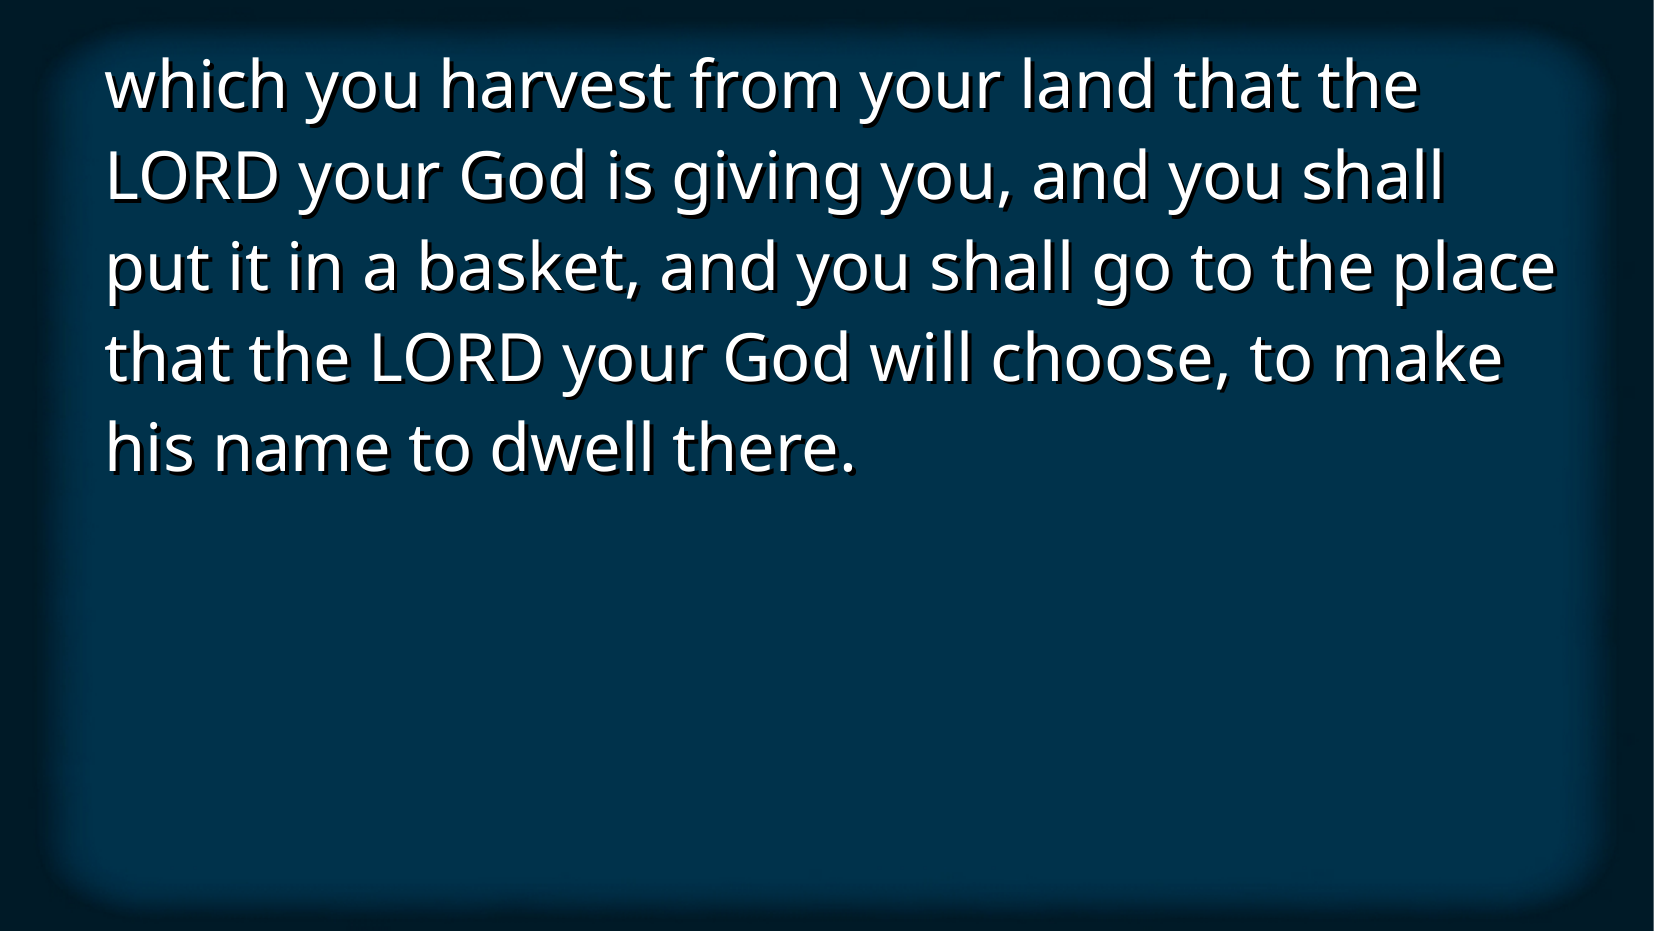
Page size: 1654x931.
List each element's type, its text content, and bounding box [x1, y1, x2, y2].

picture [0, 0, 1654, 931]
text_box which you harvest from your land that the LORD your God is giving you, and you shall put it in a basket, and you shall go to the place that the LORD your God will choose, to make his name to dwell there. [90, 30, 1576, 489]
